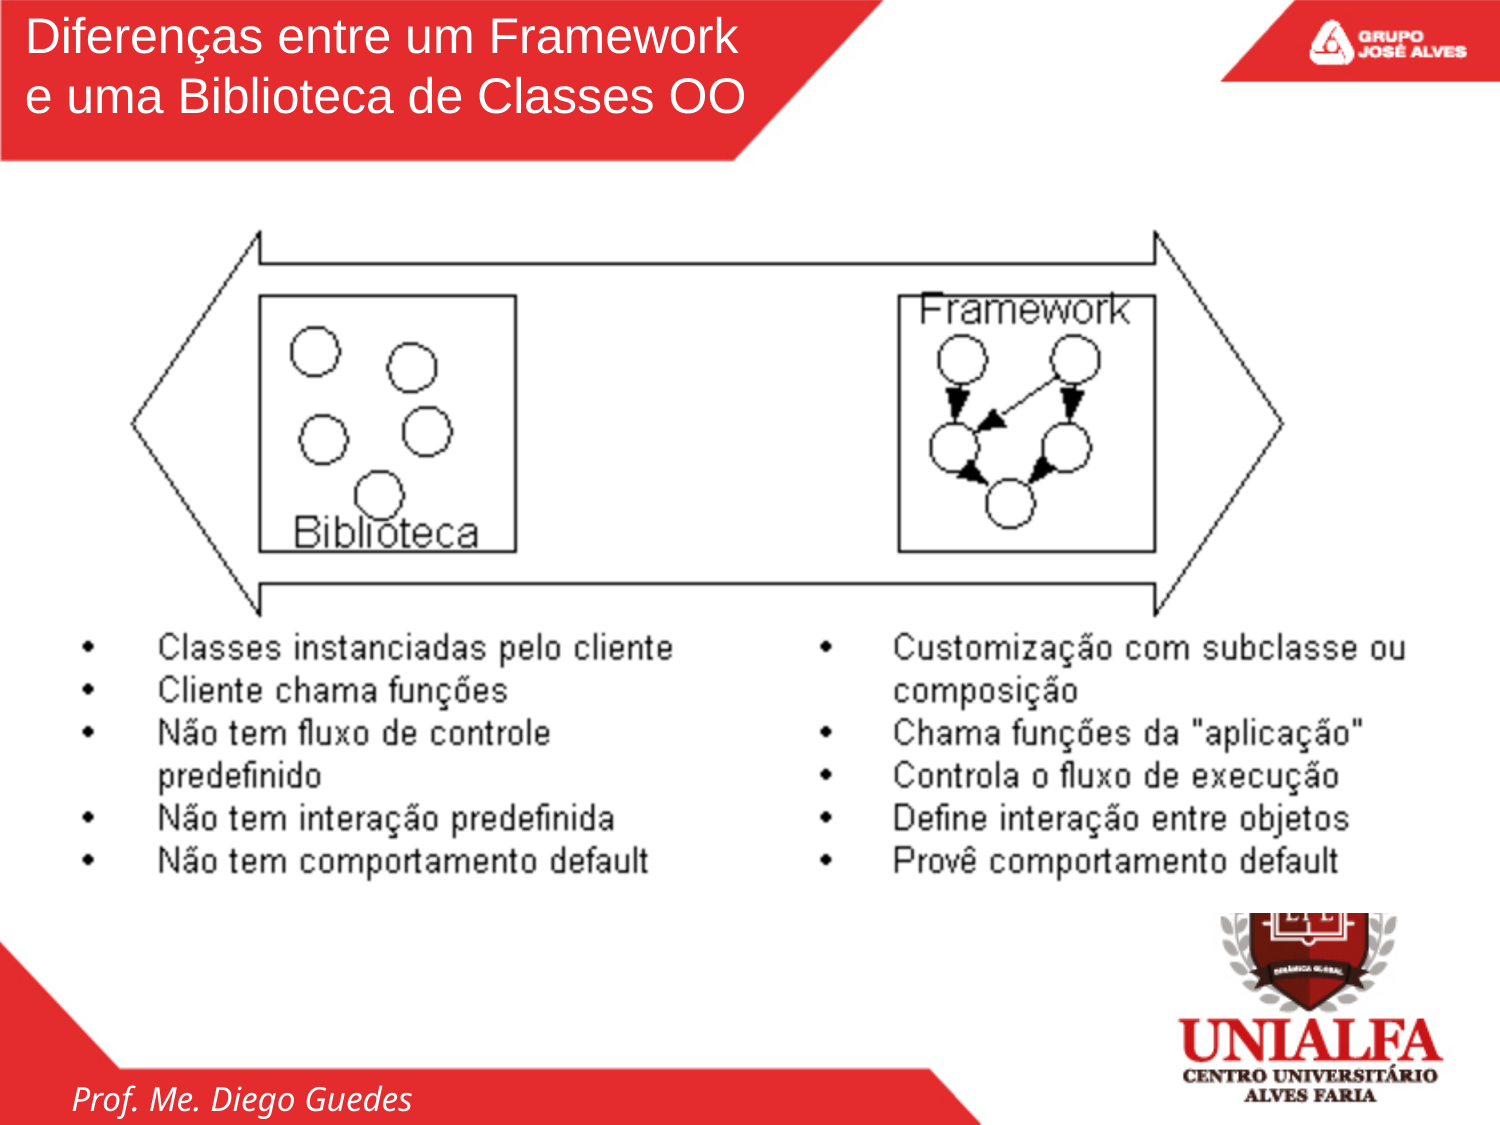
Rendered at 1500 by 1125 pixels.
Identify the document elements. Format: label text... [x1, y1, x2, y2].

list [75, 913, 1426, 933]
picture [0, 0, 1500, 1125]
text_box Diferenças entre um Framework e uma Biblioteca de Classes OO [10, 0, 780, 192]
text_box Prof. Me. Diego Guedes [56, 1070, 711, 1125]
